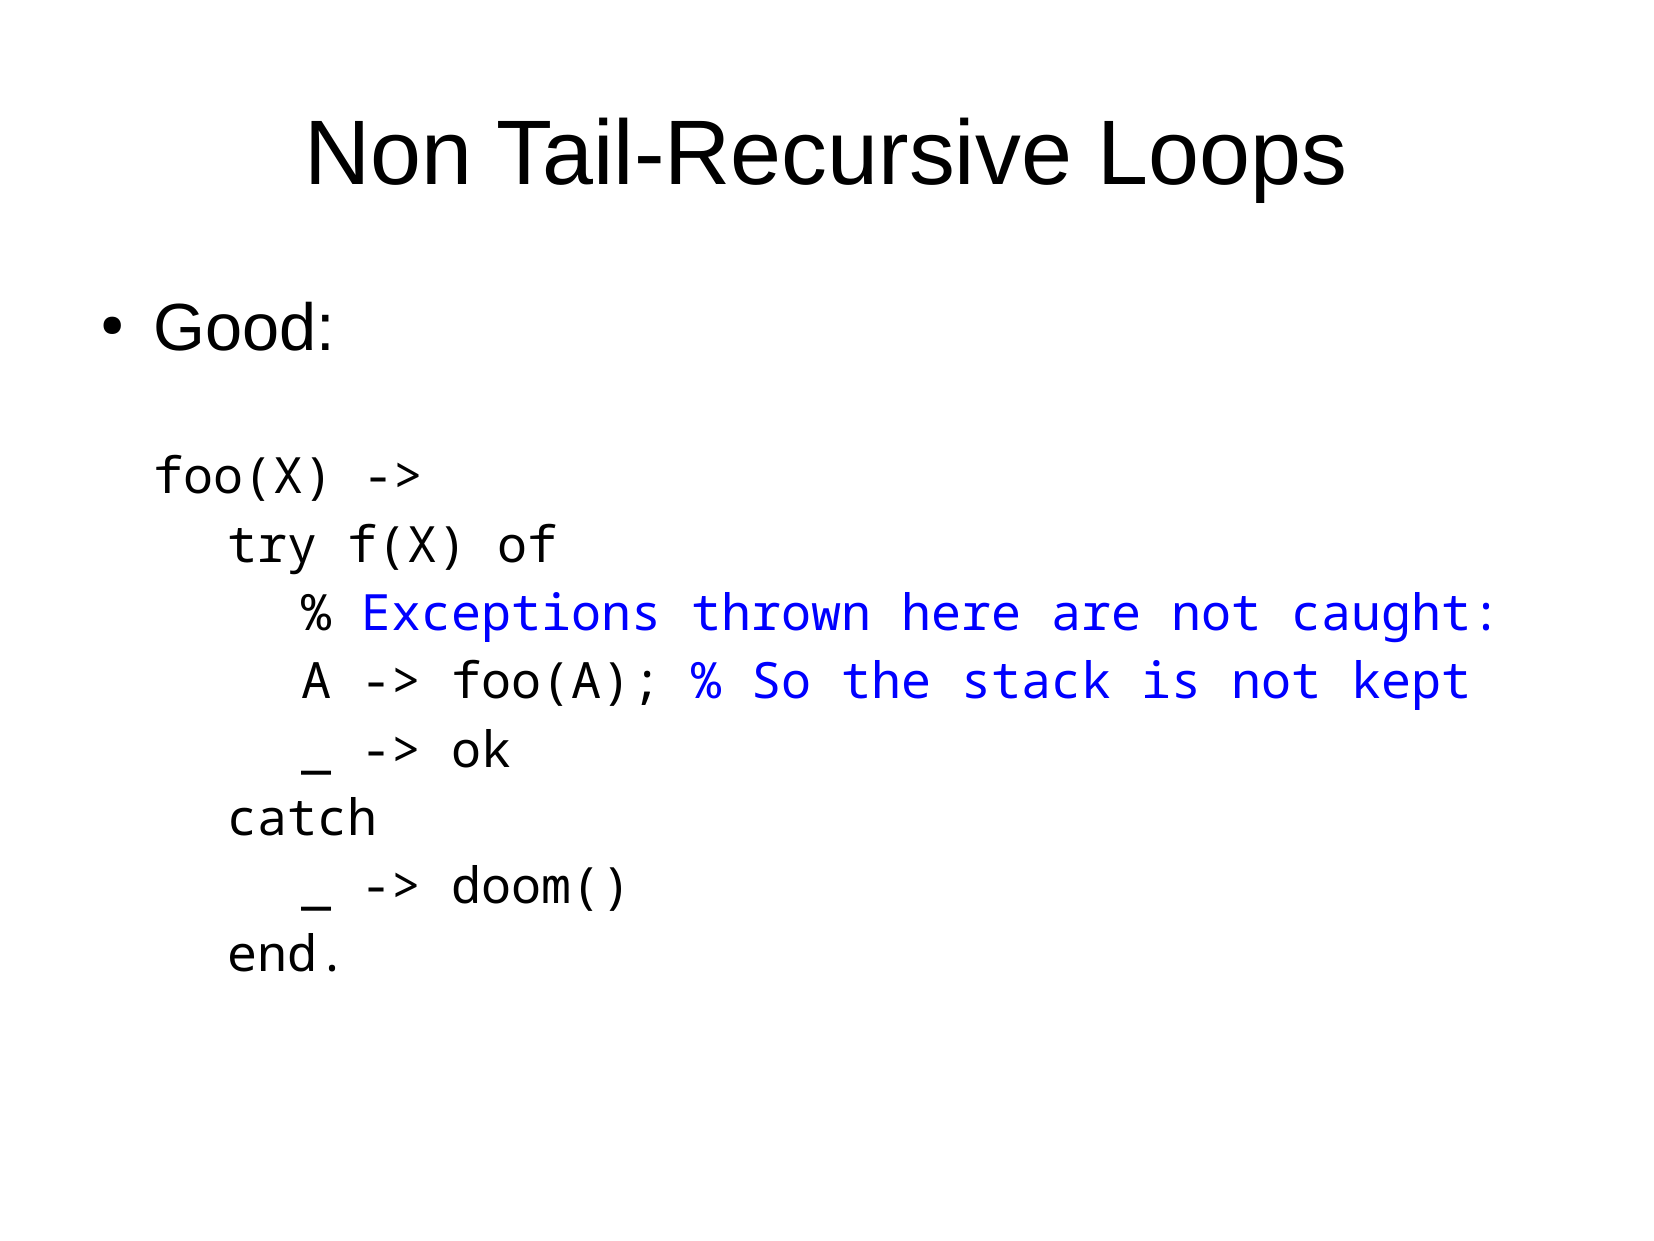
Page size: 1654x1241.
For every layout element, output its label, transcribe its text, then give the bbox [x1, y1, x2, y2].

list Good: foo(X) -> try f(X) of % Exceptions thrown here are not caught: A -> foo(A); % So the stack is not kept _ -> ok catch _ -> doom() end. [82, 290, 1571, 1109]
title Non Tail-Recursive Loops [82, 49, 1571, 257]
